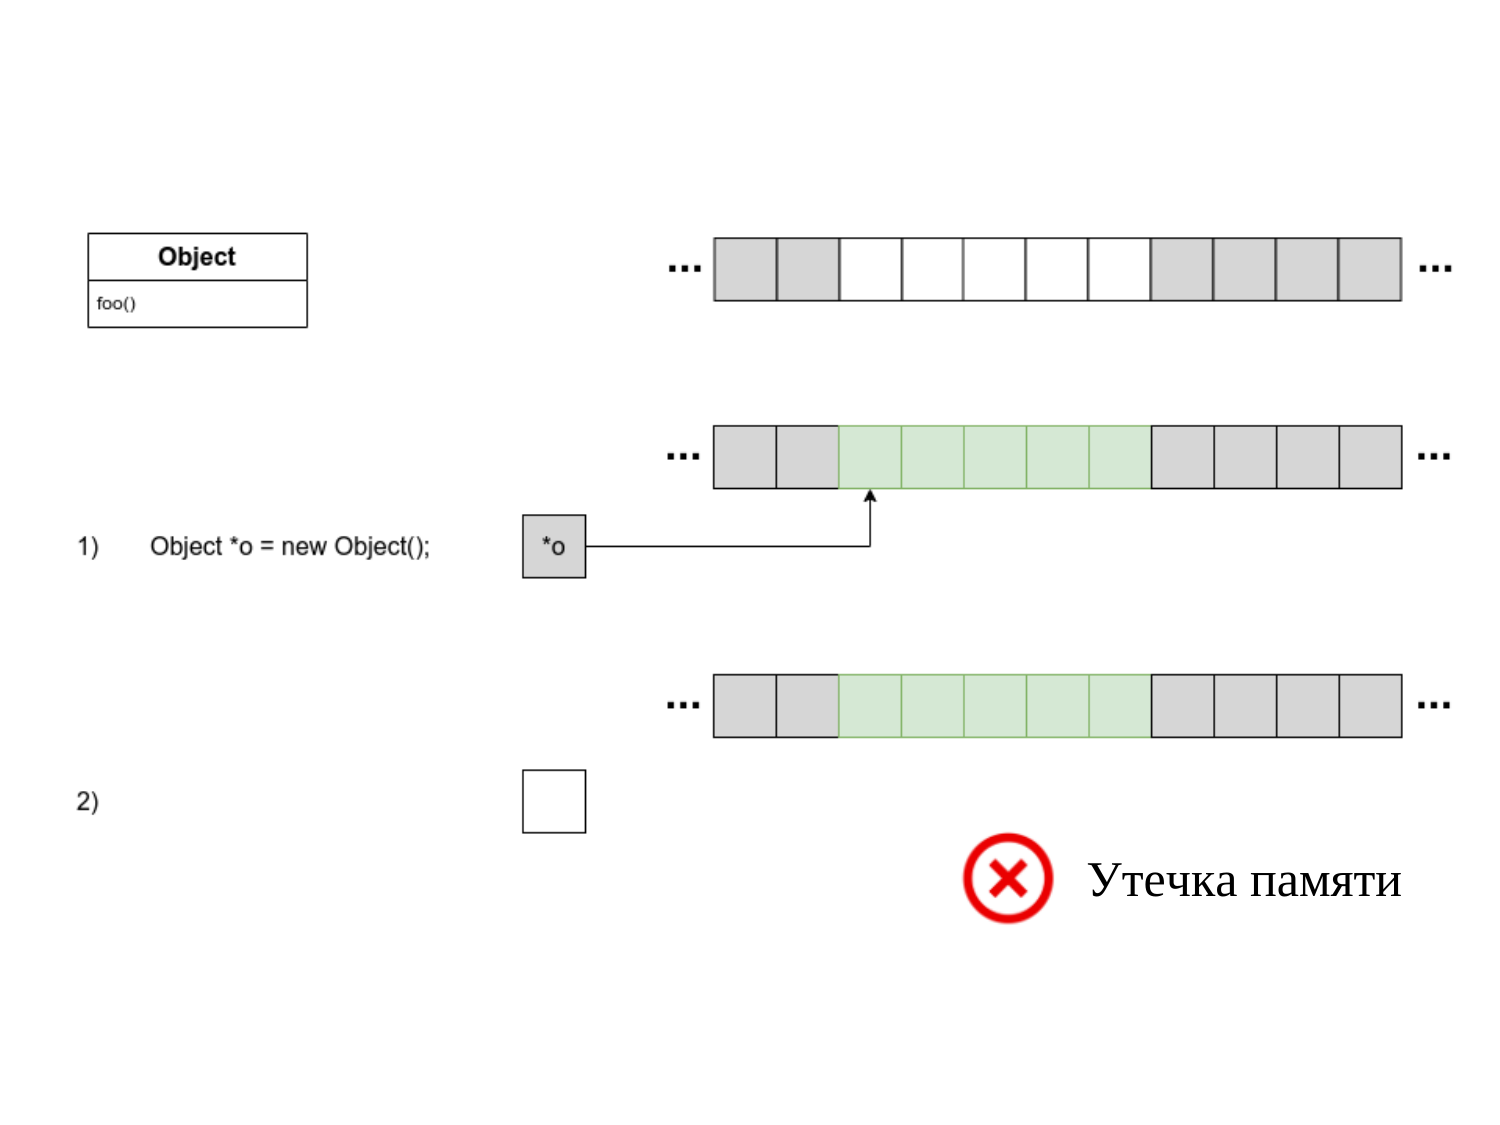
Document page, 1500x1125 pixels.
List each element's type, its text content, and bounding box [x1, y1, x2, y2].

text_box Утечка памяти [1086, 838, 1418, 914]
picture [33, 222, 1467, 934]
